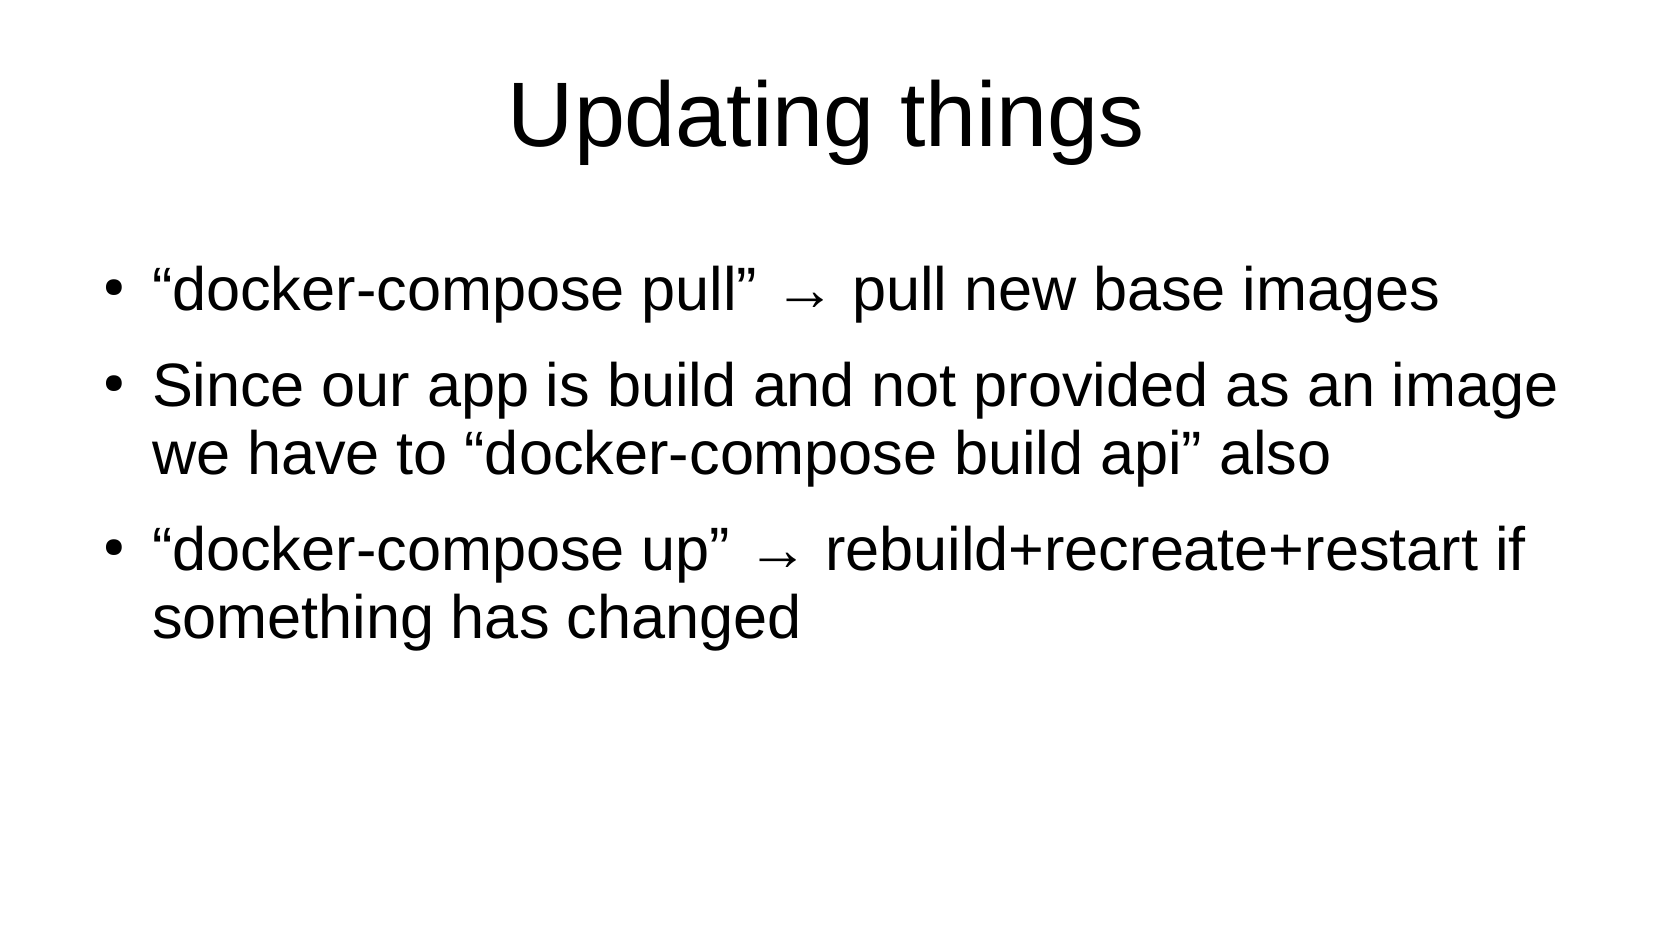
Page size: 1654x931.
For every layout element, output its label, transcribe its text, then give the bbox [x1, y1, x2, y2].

list “docker-compose pull” → pull new base images Since our app is build and not provided as an image we have to “docker-compose build api” also “docker-compose up” → rebuild+recreate+restart if something has changed [86, 255, 1576, 751]
title Updating things [82, 37, 1571, 193]
